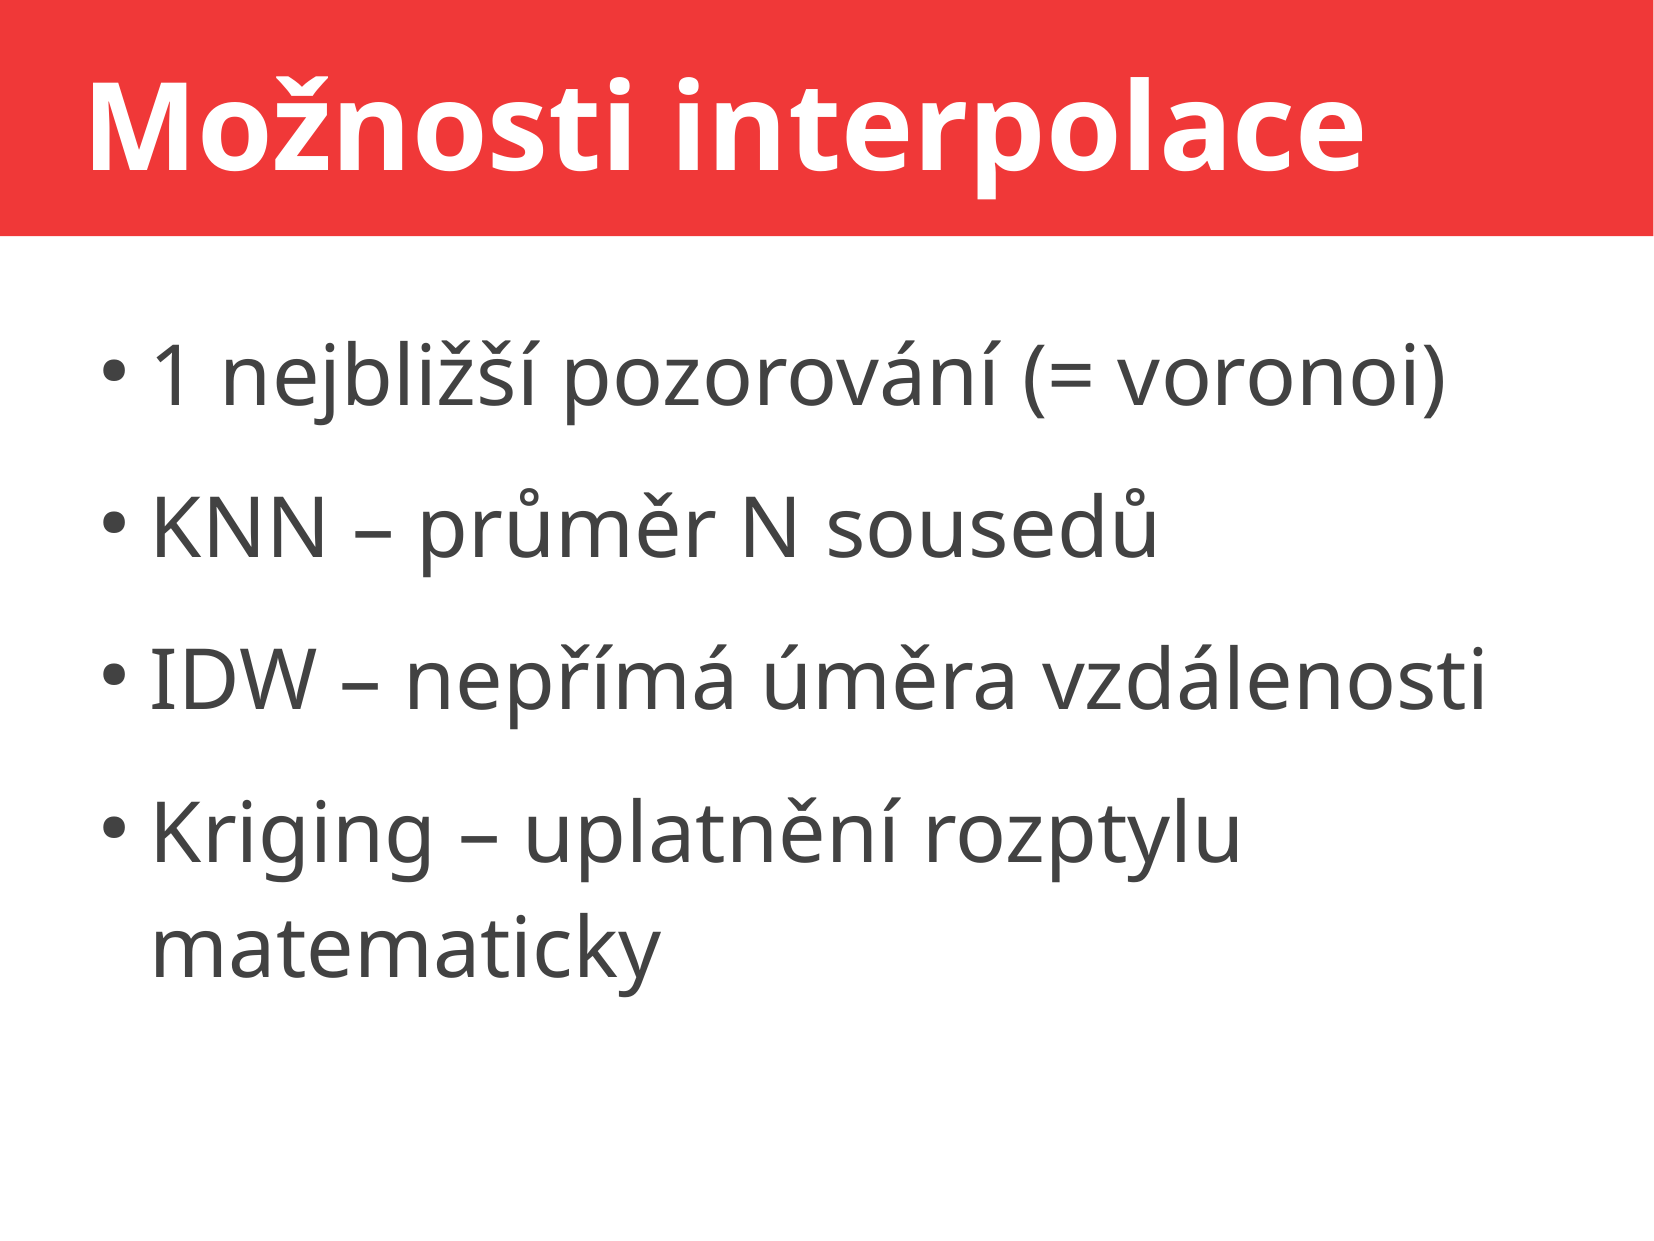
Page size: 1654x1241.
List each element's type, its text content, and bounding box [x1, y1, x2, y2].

list 1 nejbližší pozorování (= voronoi) KNN – průměr N sousedů IDW – nepřímá úměra vzdálenosti Kriging – uplatnění rozptylu matematicky [82, 314, 1563, 1080]
title Možnosti interpolace [82, 19, 1571, 227]
